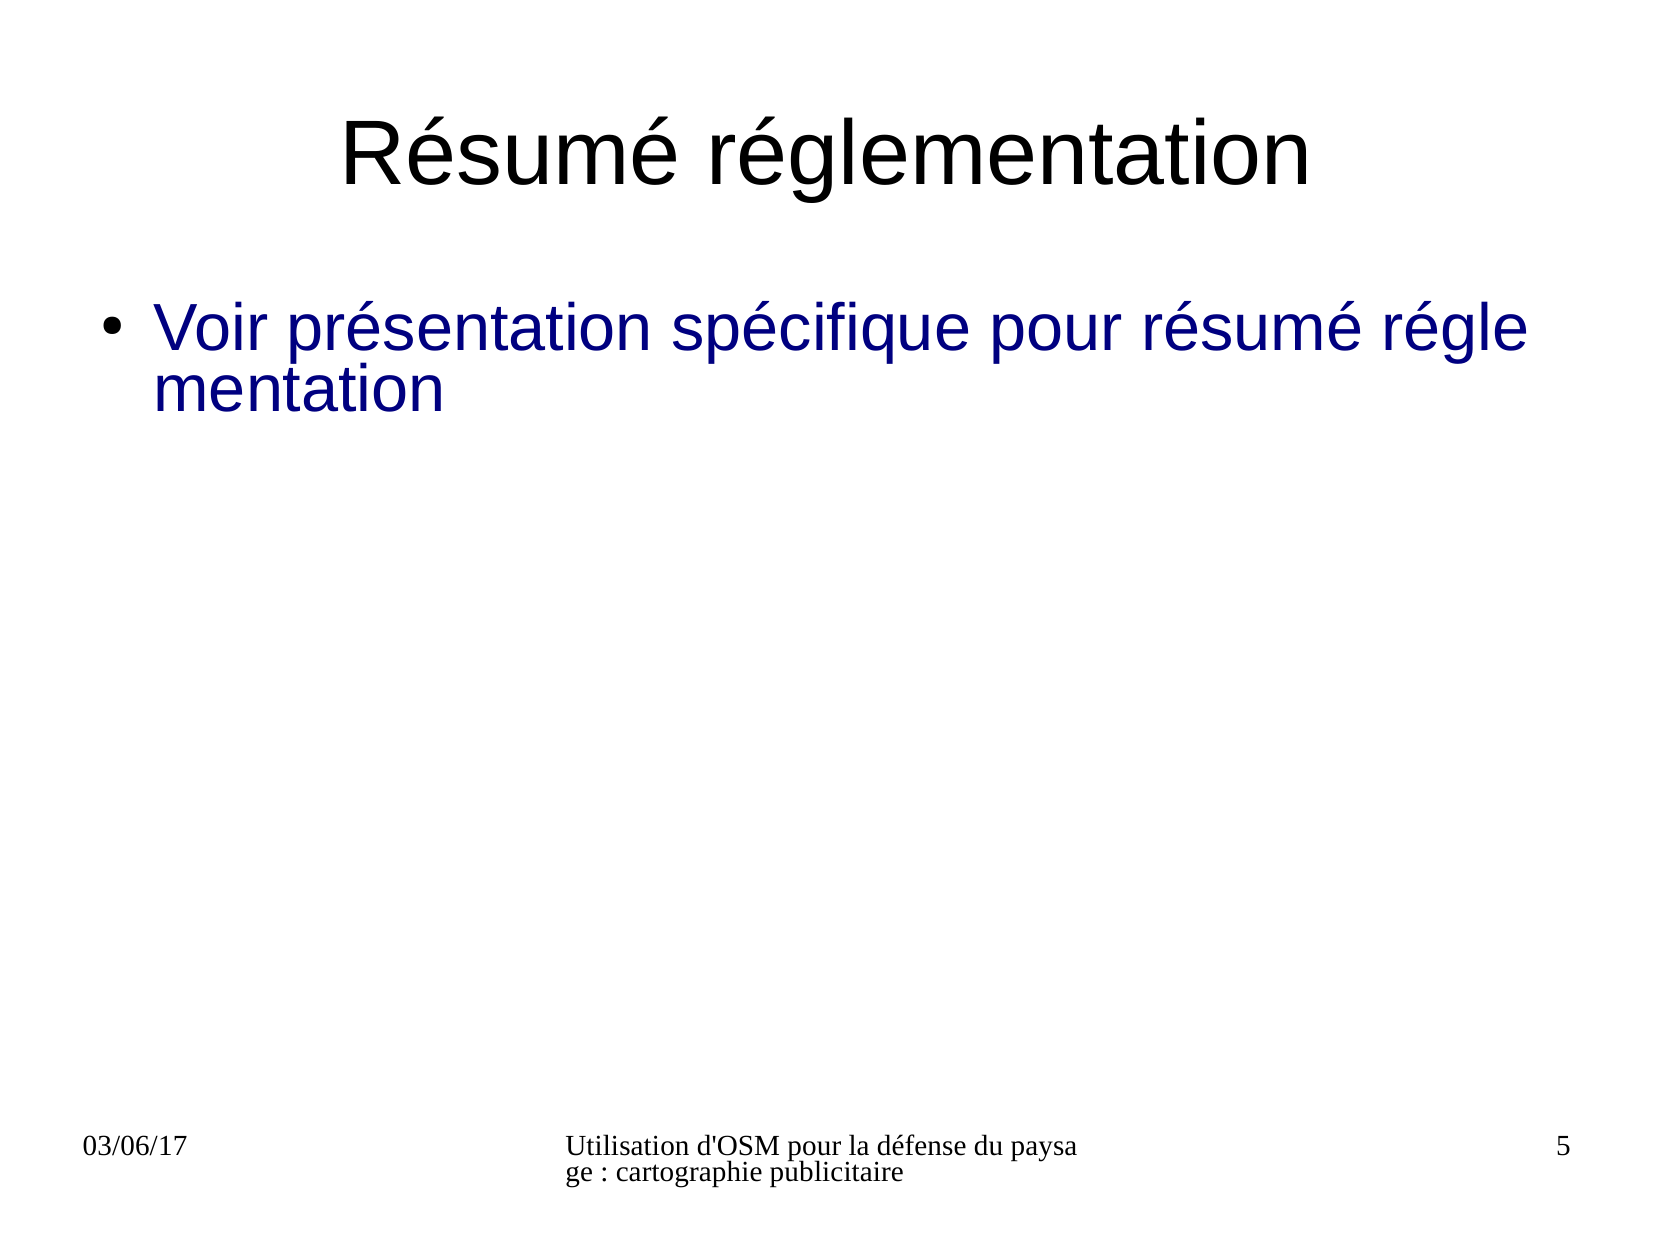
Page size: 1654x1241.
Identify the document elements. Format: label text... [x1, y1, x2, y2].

list Voir présentation spécifique pour résumé réglementation [82, 290, 1571, 1010]
title Résumé réglementation [82, 49, 1571, 257]
